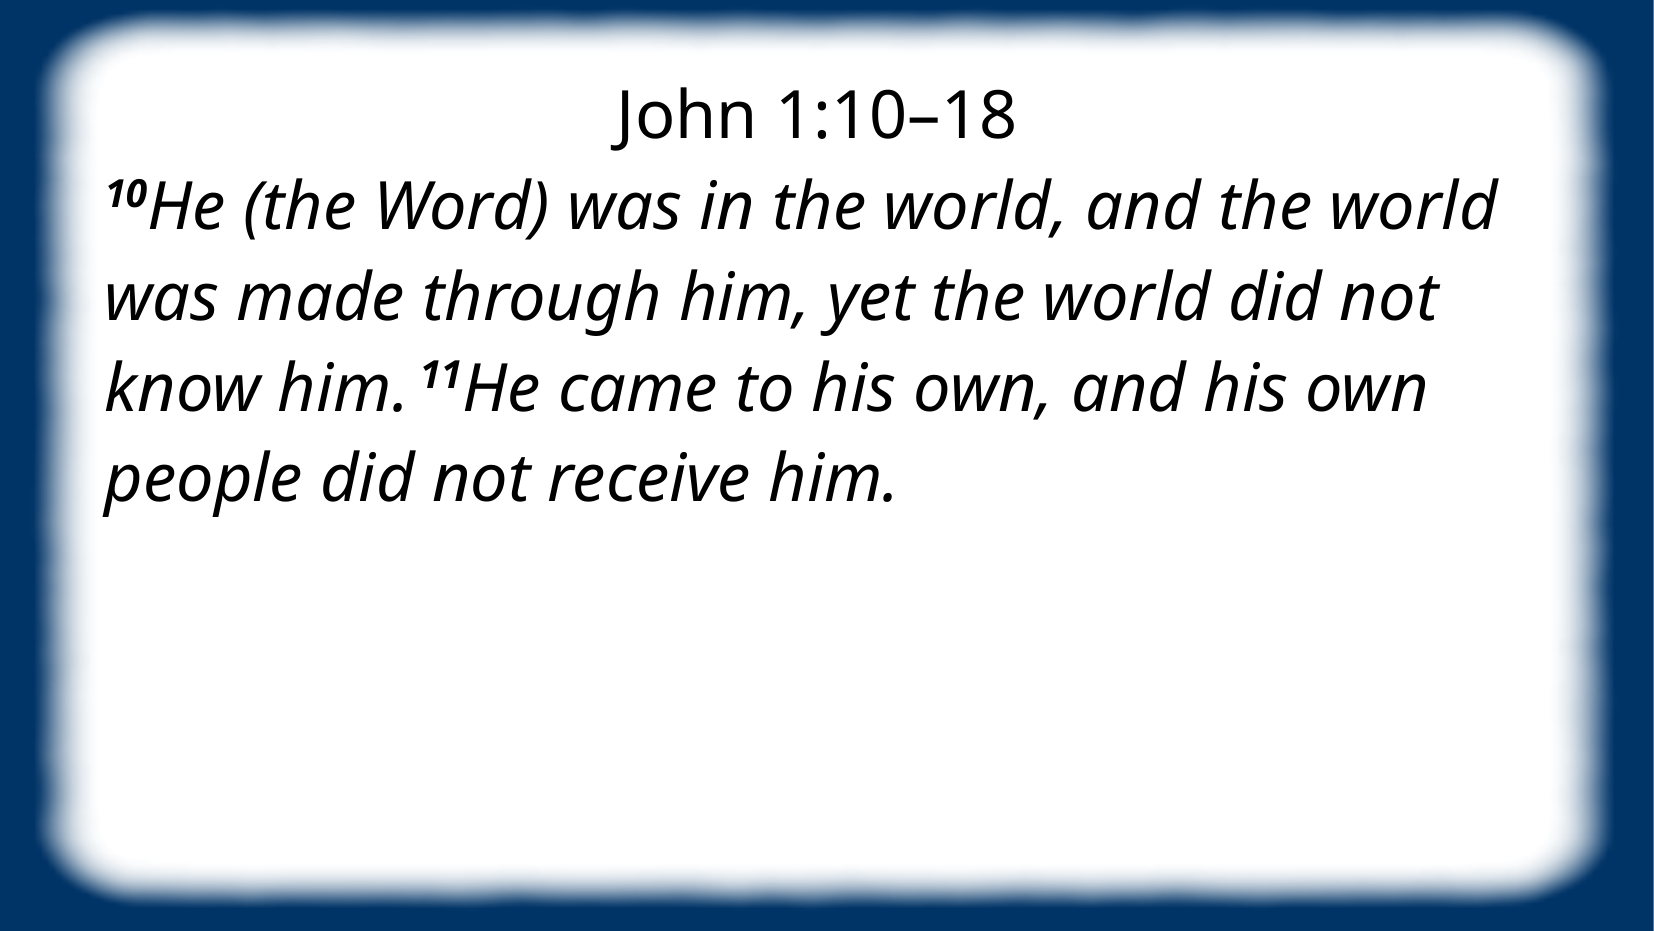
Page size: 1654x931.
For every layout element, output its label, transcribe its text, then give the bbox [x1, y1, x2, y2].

picture [0, 0, 1654, 931]
text_box John 1:10–18 10He (the Word) was in the world, and the world was made through him, yet the world did not know him. 11He came to his own, and his own people did not receive him. [90, 60, 1546, 519]
